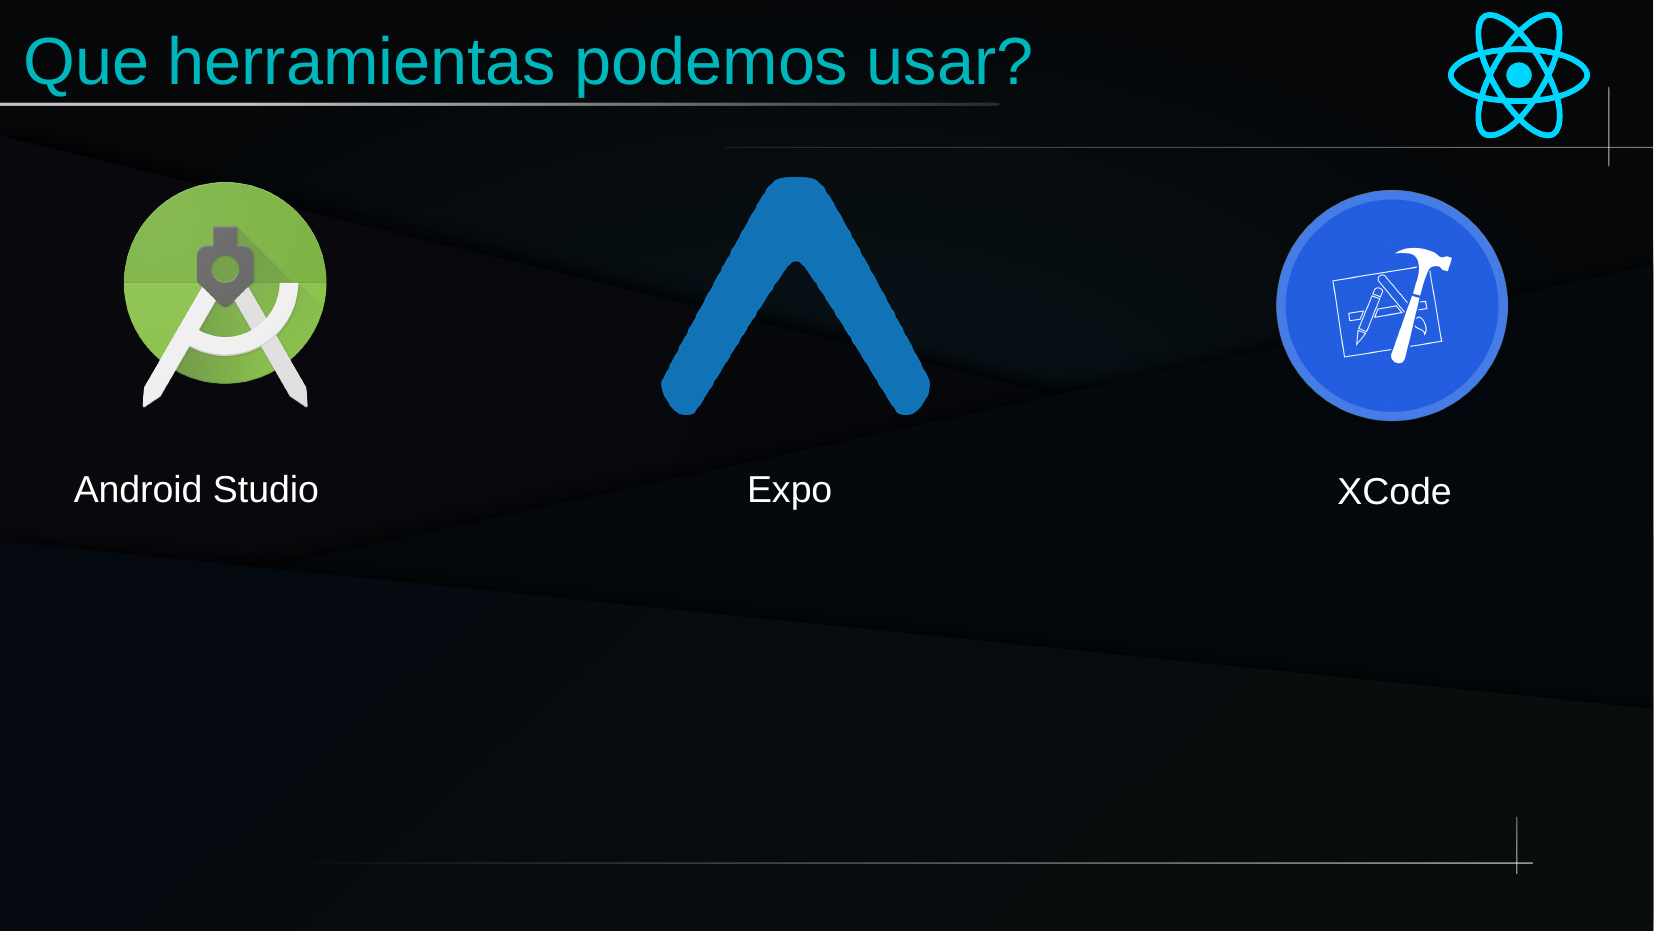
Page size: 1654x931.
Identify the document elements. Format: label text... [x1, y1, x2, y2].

title Que herramientas podemos usar? [23, 0, 1170, 136]
text_box Android Studio [59, 460, 473, 518]
picture [0, 0, 1654, 931]
text_box Expo [732, 460, 863, 518]
text_box XCode [1322, 462, 1489, 520]
